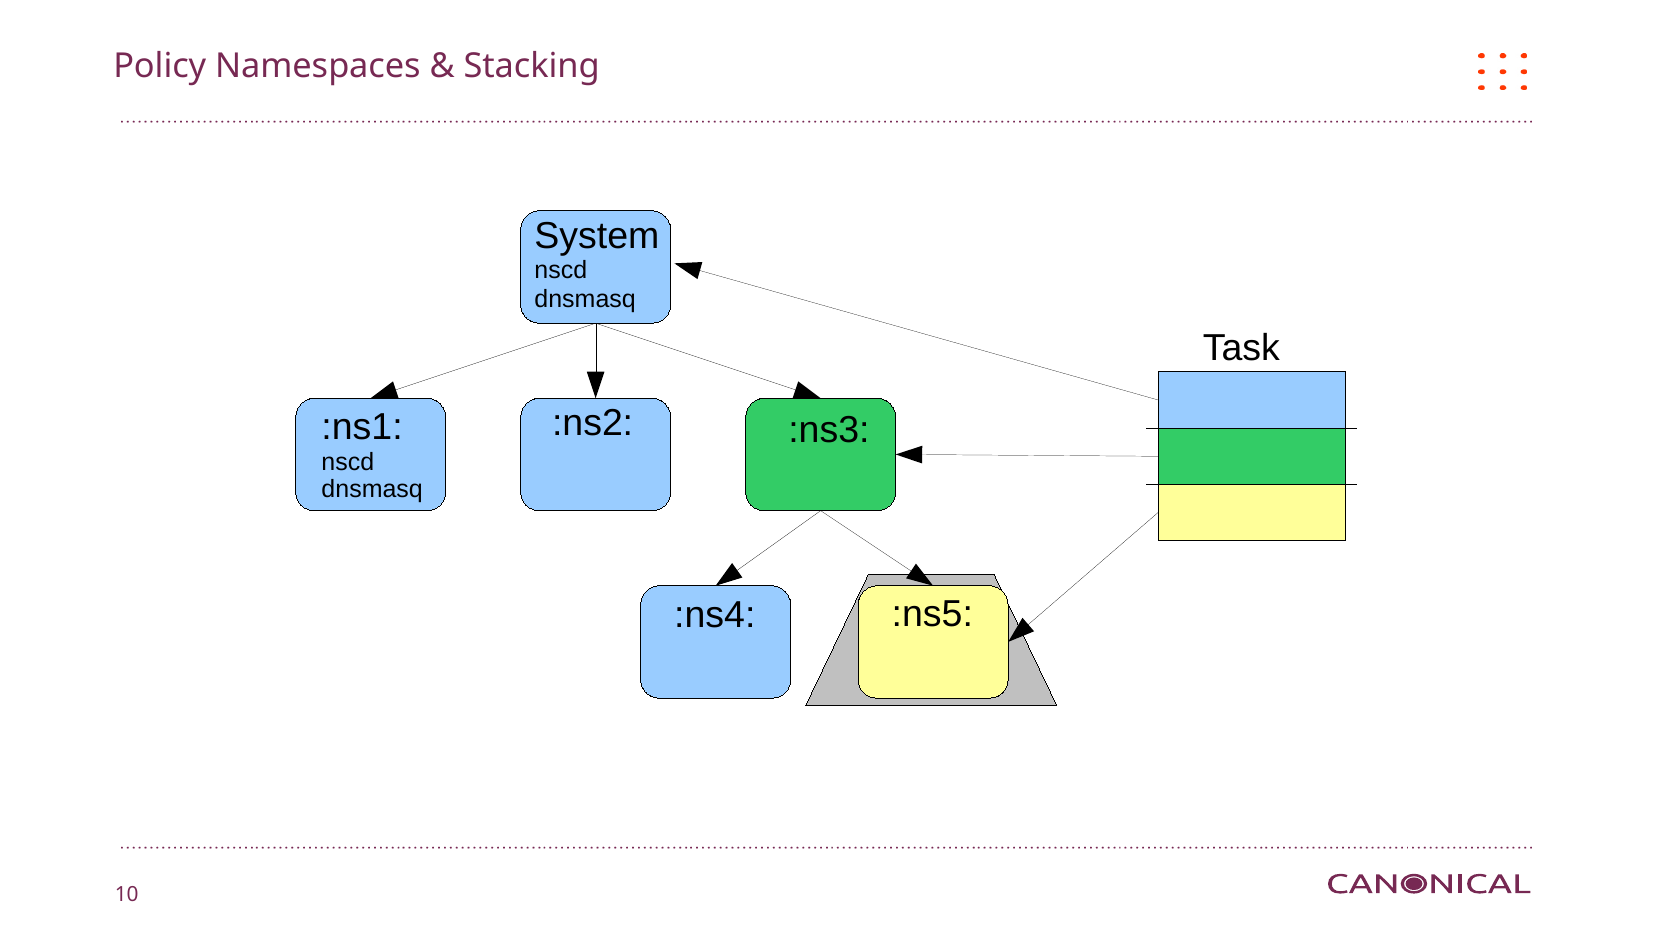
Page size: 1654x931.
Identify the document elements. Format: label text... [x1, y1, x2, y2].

text_box :ns2: [537, 394, 649, 452]
picture [1478, 53, 1527, 90]
text_box [520, 398, 671, 511]
text_box :ns3: [773, 401, 885, 459]
text_box [295, 400, 306, 509]
text_box [439, 402, 446, 507]
text_box [640, 585, 791, 699]
text_box :ns4: [659, 585, 771, 643]
text_box [745, 398, 896, 511]
text_box System nscd dnsmasq [519, 206, 675, 320]
text_box [1158, 371, 1346, 541]
text_box [805, 574, 1057, 706]
text_box :ns1: nscd dnsmasq [306, 397, 439, 511]
picture [111, 845, 1533, 851]
text_box [529, 320, 663, 324]
text_box Task [1188, 319, 1295, 376]
title Policy Namespaces & Stacking [113, 48, 1382, 81]
text_box :ns5: [876, 585, 988, 642]
picture [111, 119, 1533, 124]
